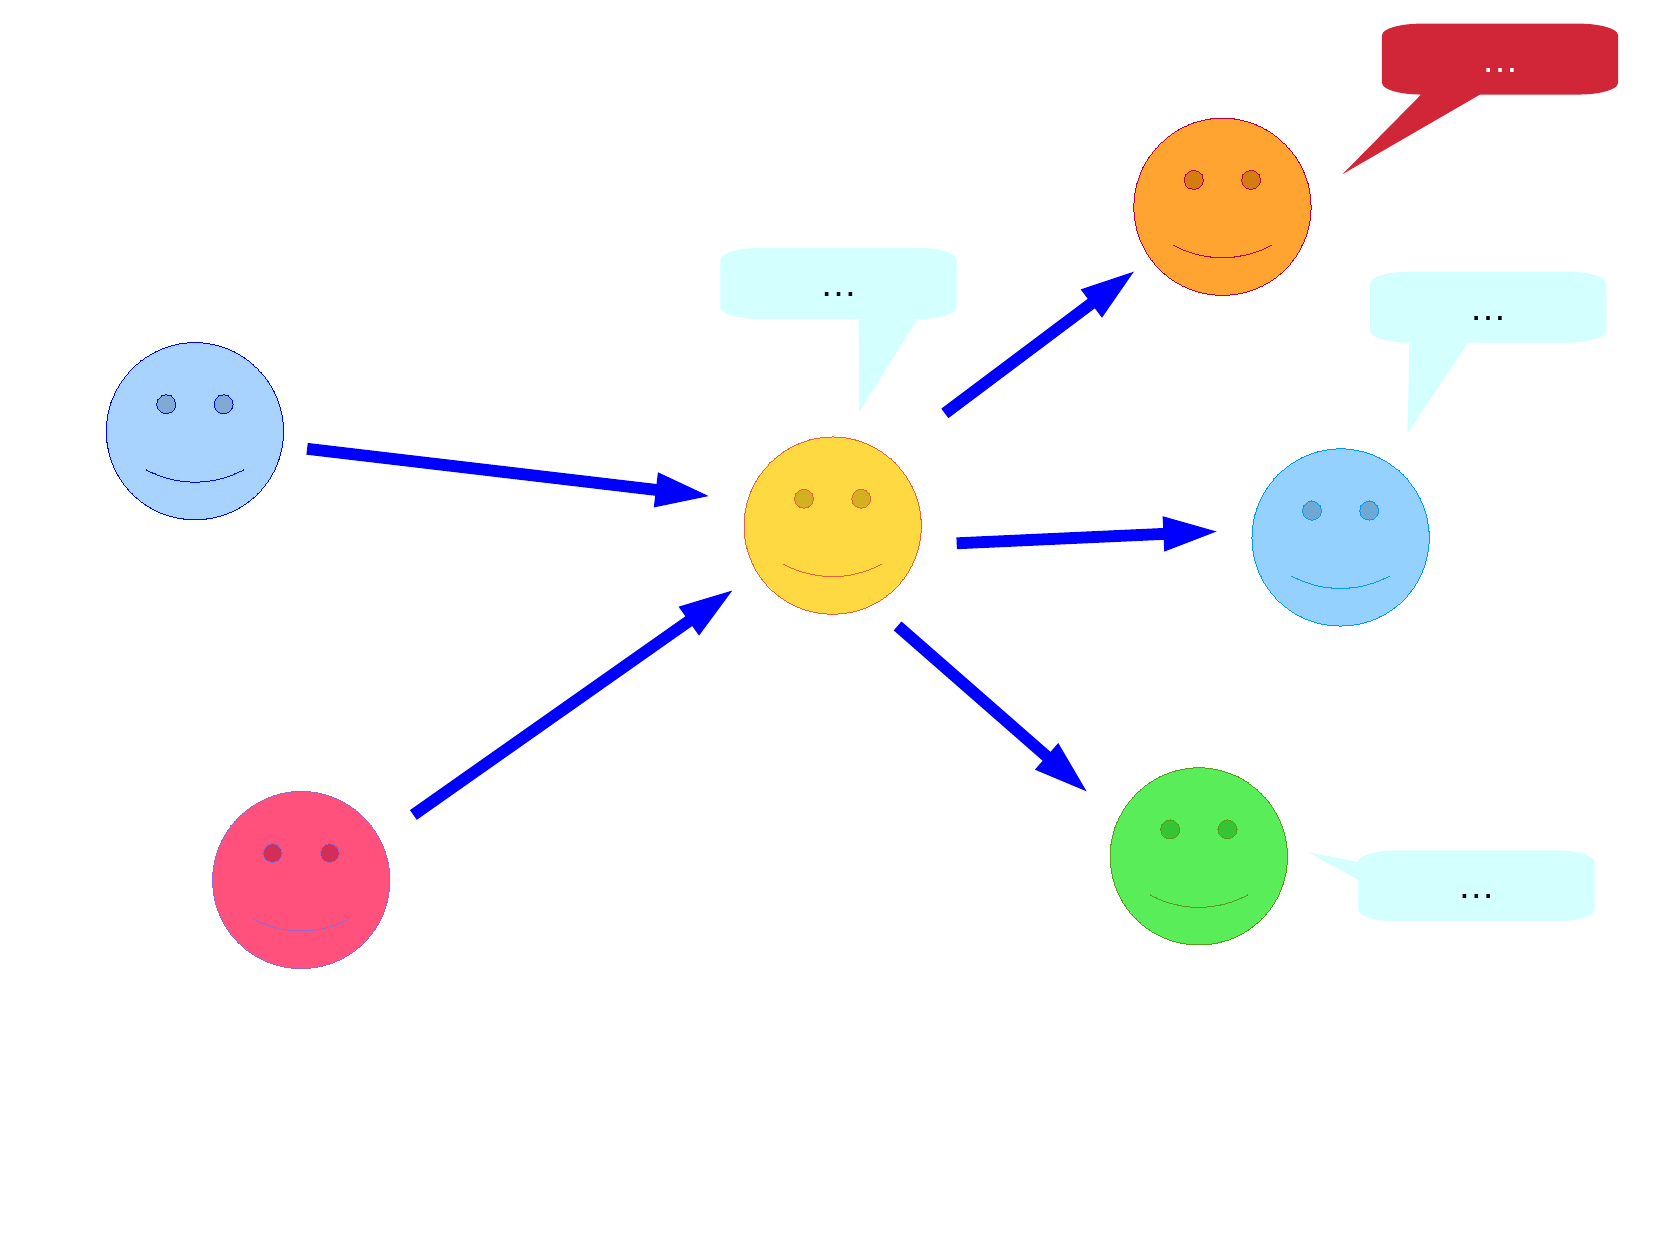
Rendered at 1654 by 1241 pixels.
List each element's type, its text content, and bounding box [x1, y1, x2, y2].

text_box [106, 342, 284, 520]
text_box [1110, 767, 1288, 945]
text_box [212, 791, 390, 969]
text_box … [1342, 23, 1619, 175]
text_box [744, 436, 922, 615]
text_box [1251, 448, 1430, 627]
text_box … [720, 248, 957, 412]
text_box … [1370, 271, 1607, 434]
text_box [1133, 118, 1312, 296]
text_box … [1308, 850, 1595, 922]
